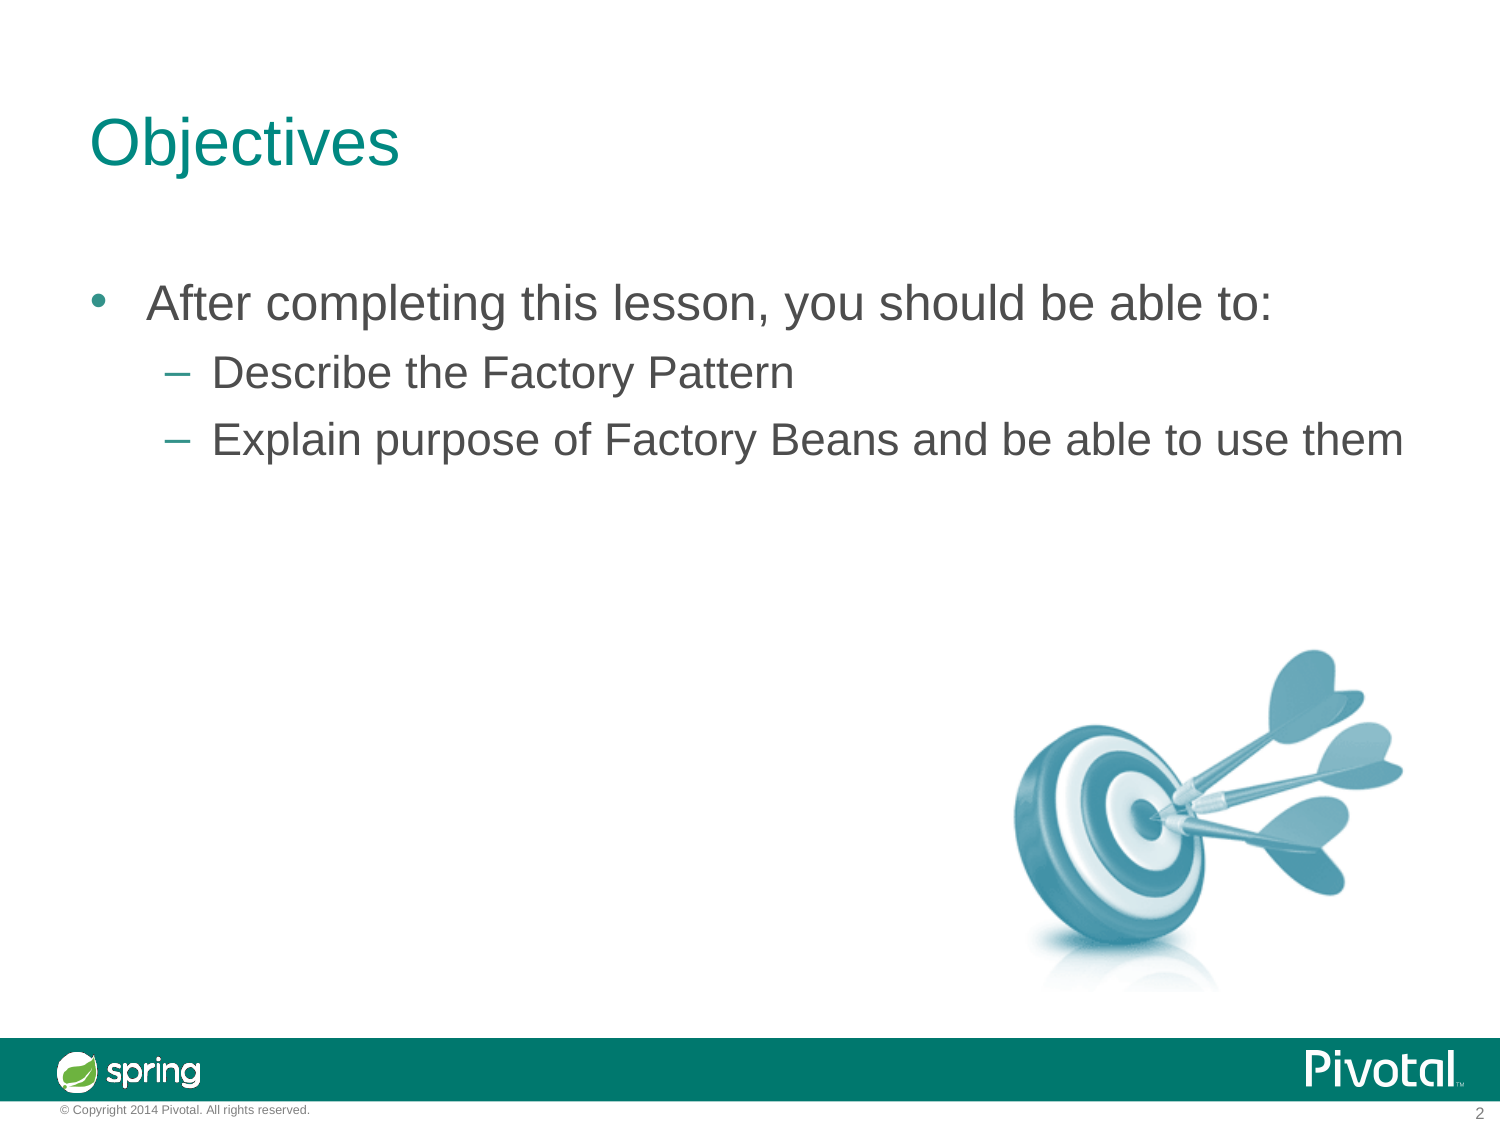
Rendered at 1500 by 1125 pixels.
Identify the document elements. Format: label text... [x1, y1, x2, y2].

title Objectives [75, 45, 1426, 233]
picture [975, 644, 1428, 992]
picture [1306, 1050, 1464, 1087]
picture [32, 1041, 210, 1103]
list After completing this lesson, you should be able to: Describe the Factory Pattern Explain purpose of Factory Beans and be able to use them [75, 262, 1426, 473]
